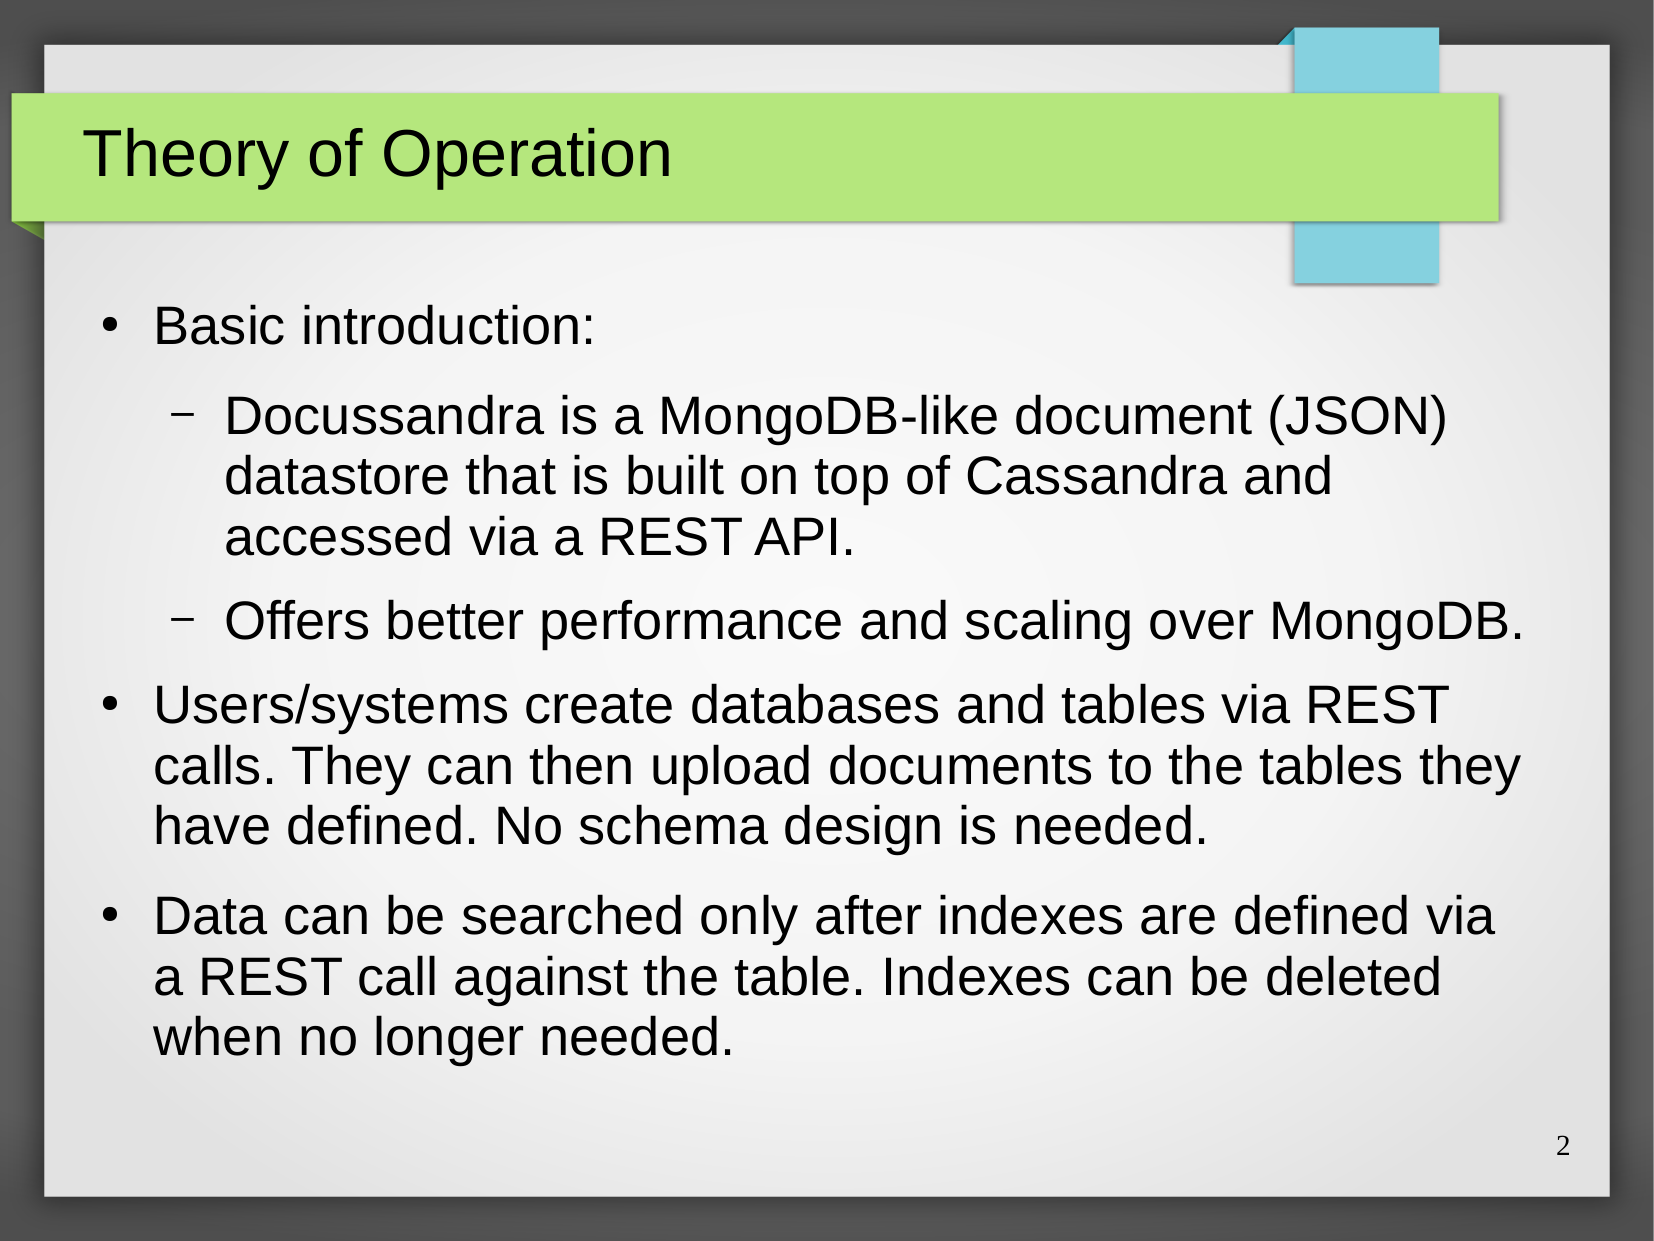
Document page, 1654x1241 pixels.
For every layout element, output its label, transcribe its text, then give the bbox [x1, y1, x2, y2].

list Basic introduction: Docussandra is a MongoDB-like document (JSON) datastore that is built on top of Cassandra and accessed via a REST API. Offers better performance and scaling over MongoDB. Users/systems create databases and tables via REST calls. They can then upload documents to the tables they have defined. No schema design is needed. Data can be searched only after indexes are defined via a REST call against the table. Indexes can be deleted when no longer needed. [82, 295, 1531, 1096]
title Theory of Operation [82, 94, 1264, 213]
picture [0, 0, 1654, 1241]
